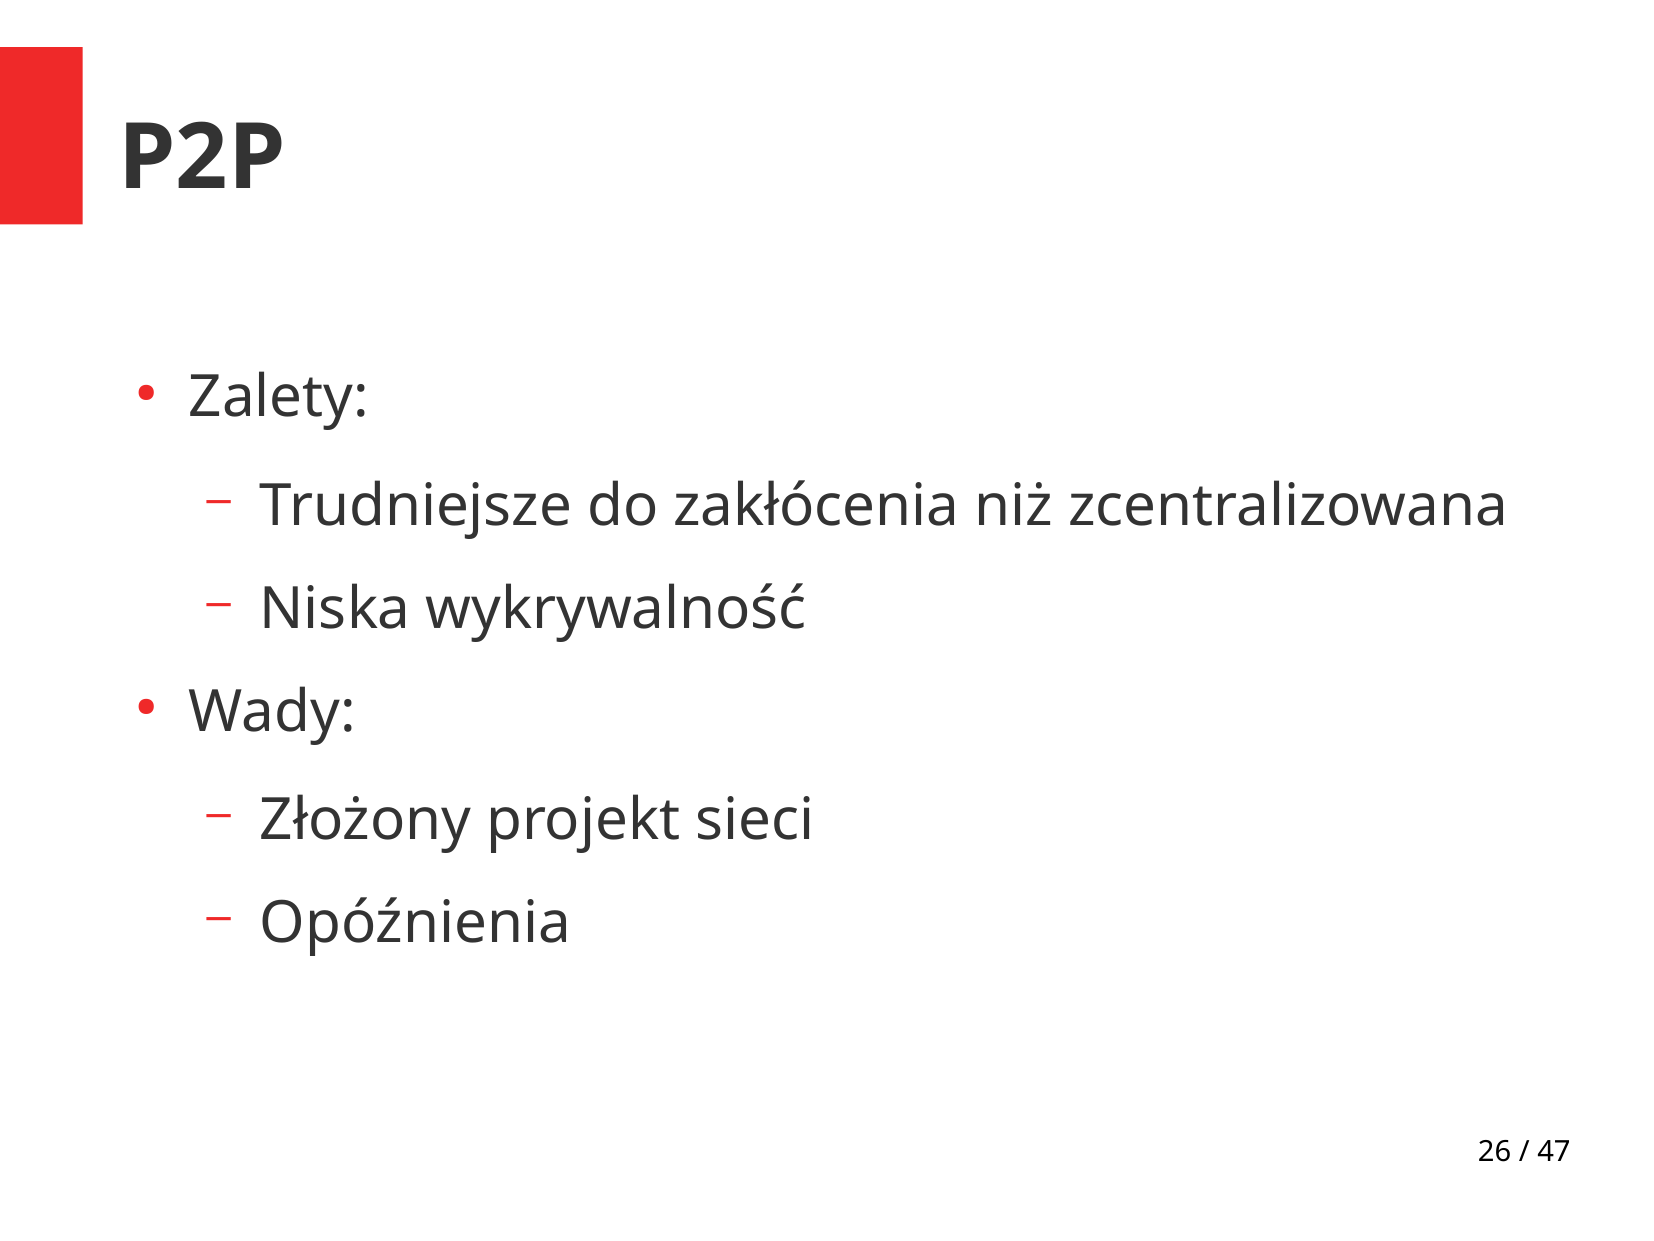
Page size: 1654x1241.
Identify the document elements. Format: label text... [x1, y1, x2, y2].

title P2P [118, 49, 1571, 257]
list Zalety: Trudniejsze do zakłócenia niż zcentralizowana Niska wykrywalność Wady: Złożony projekt sieci Opóźnienia [118, 354, 1536, 1074]
